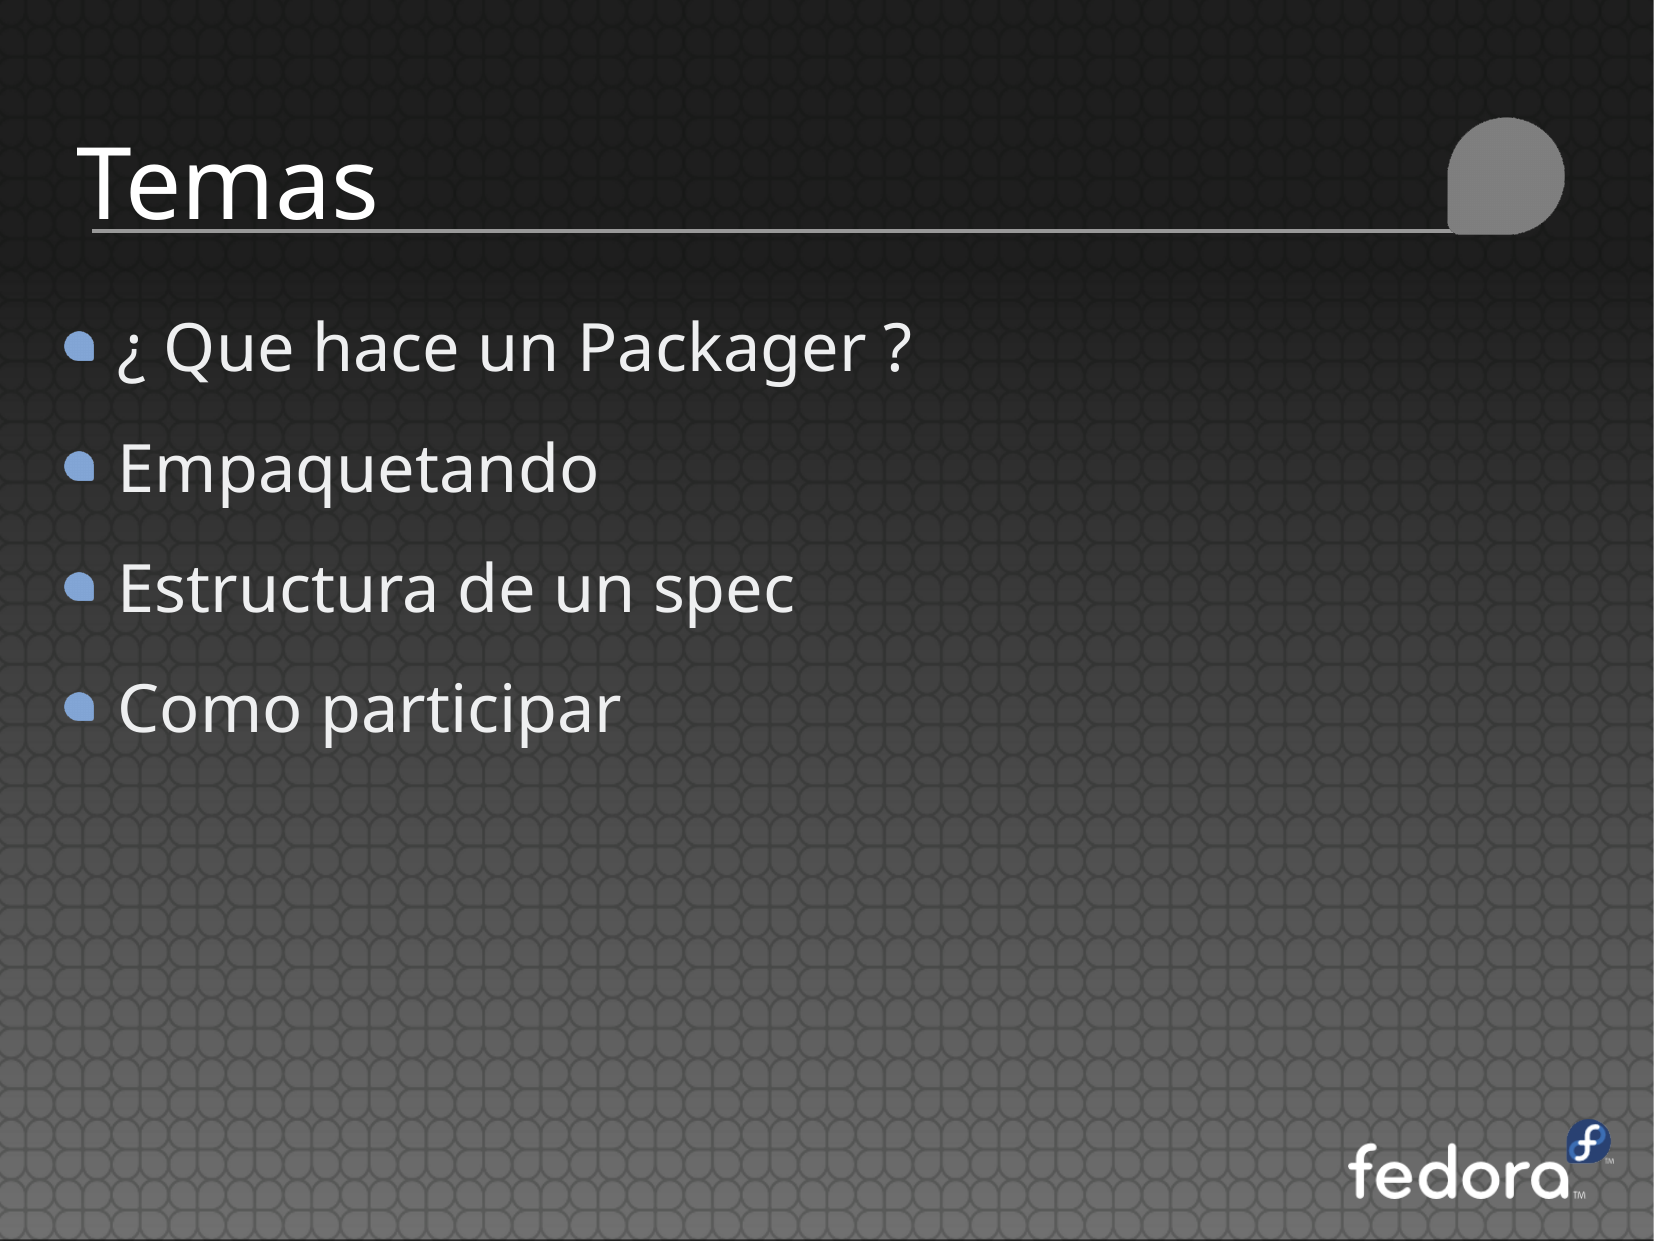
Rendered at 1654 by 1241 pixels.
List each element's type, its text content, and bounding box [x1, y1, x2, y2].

list ¿ Que hace un Packager ? Empaquetando Estructura de un spec Como participar [46, 300, 1536, 1105]
title Temas [76, 112, 1566, 249]
picture [0, 0, 1654, 1241]
